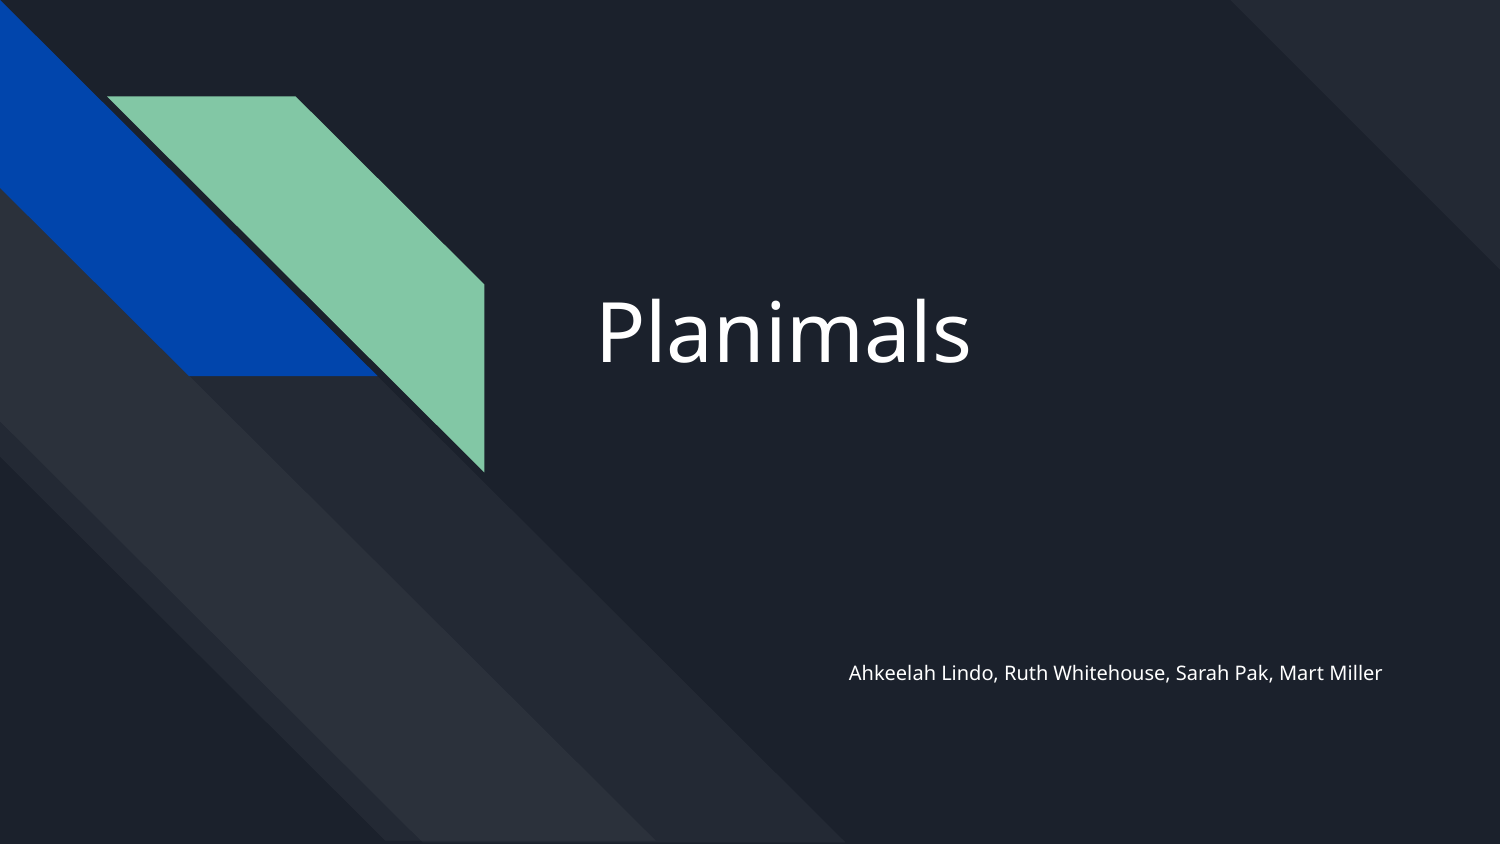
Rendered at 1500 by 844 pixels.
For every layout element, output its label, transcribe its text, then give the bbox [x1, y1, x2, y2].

title Planimals [580, 258, 1404, 518]
subtitle Ahkeelah Lindo, Ruth Whitehouse, Sarah Pak, Mart Miller [833, 643, 1404, 727]
